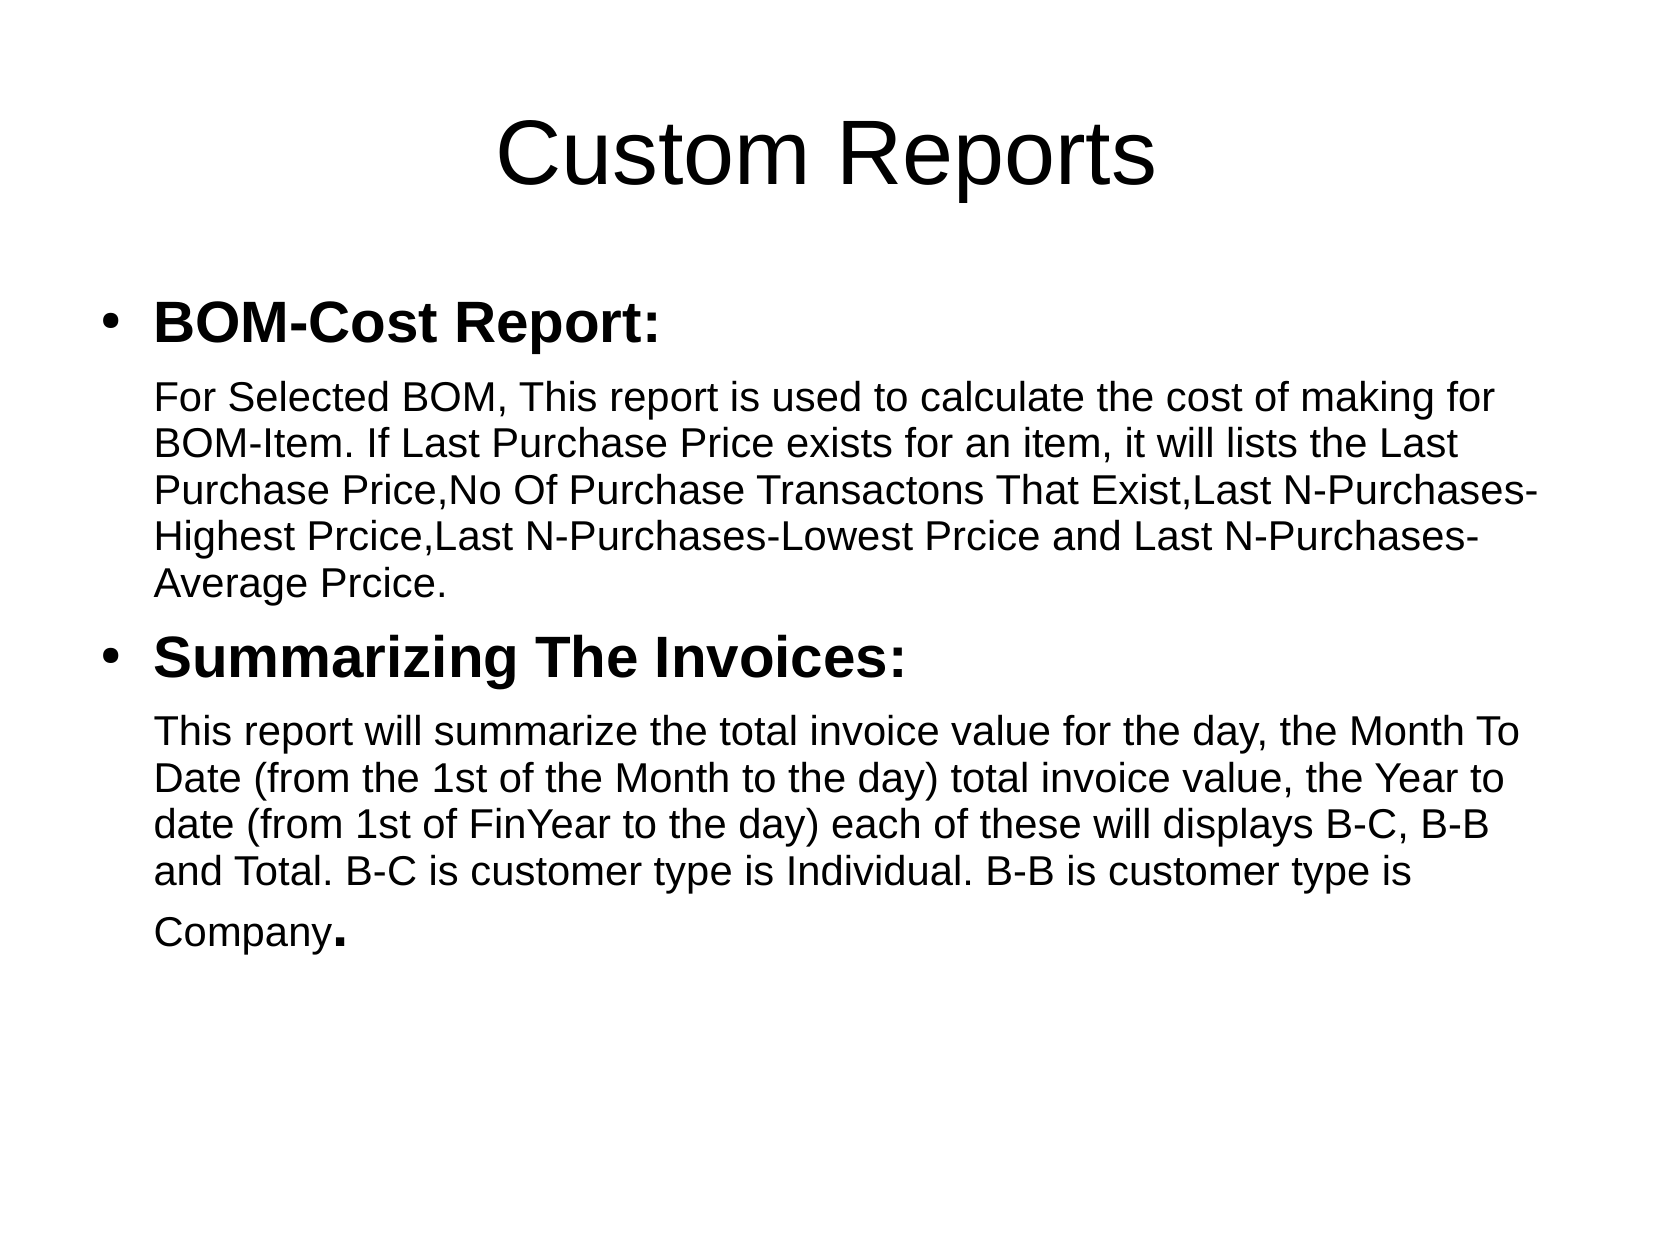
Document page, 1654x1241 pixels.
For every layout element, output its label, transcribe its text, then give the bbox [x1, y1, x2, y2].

list BOM-Cost Report: For Selected BOM, This report is used to calculate the cost of making for BOM-Item. If Last Purchase Price exists for an item, it will lists the Last Purchase Price,No Of Purchase Transactons That Exist,Last N-Purchases-Highest Prcice,Last N-Purchases-Lowest Prcice and Last N-Purchases-Average Prcice. Summarizing The Invoices: This report will summarize the total invoice value for the day, the Month To Date (from the 1st of the Month to the day) total invoice value, the Year to date (from 1st of FinYear to the day) each of these will displays B-C, B-B and Total. B-C is customer type is Individual. B-B is customer type is Company. [82, 290, 1571, 1010]
title Custom Reports [82, 49, 1571, 257]
